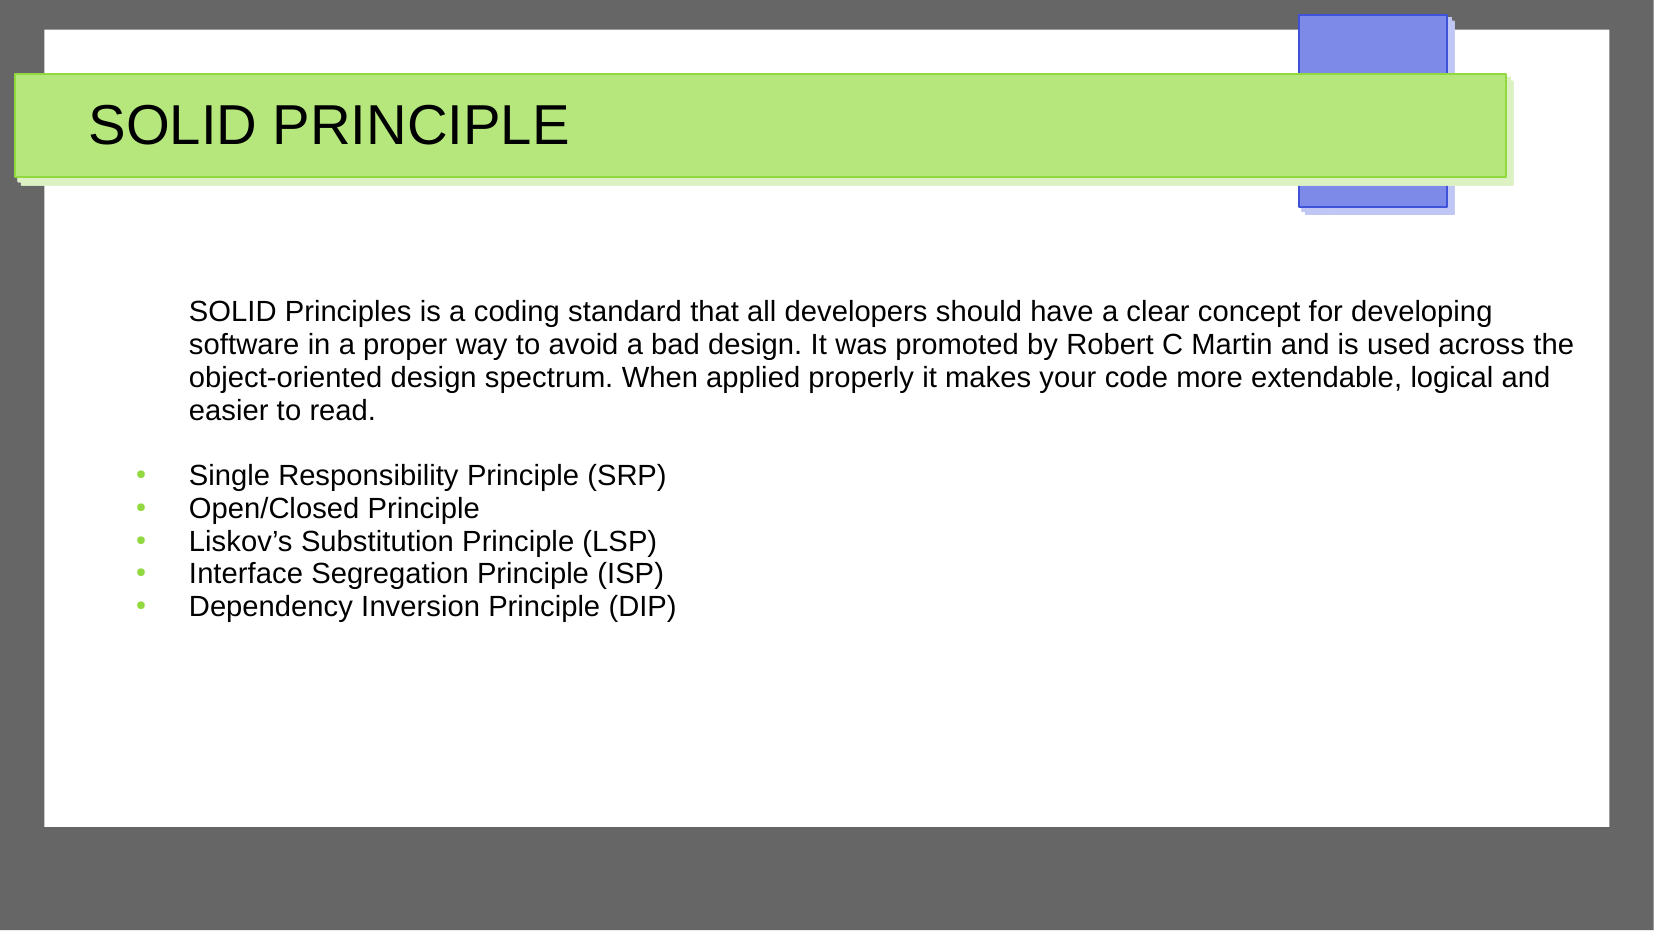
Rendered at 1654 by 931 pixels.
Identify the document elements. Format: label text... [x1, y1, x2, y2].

list SOLID Principles is a coding standard that all developers should have a clear concept for developing software in a proper way to avoid a bad design. It was promoted by Robert C Martin and is used across the object-oriented design spectrum. When applied properly it makes your code more extendable, logical and easier to read. Single Responsibility Principle (SRP) Open/Closed Principle Liskov’s Substitution Principle (LSP) Interface Segregation Principle (ISP) Dependency Inversion Principle (DIP) [118, 295, 1595, 886]
title SOLID PRINCIPLE [88, 73, 1506, 178]
